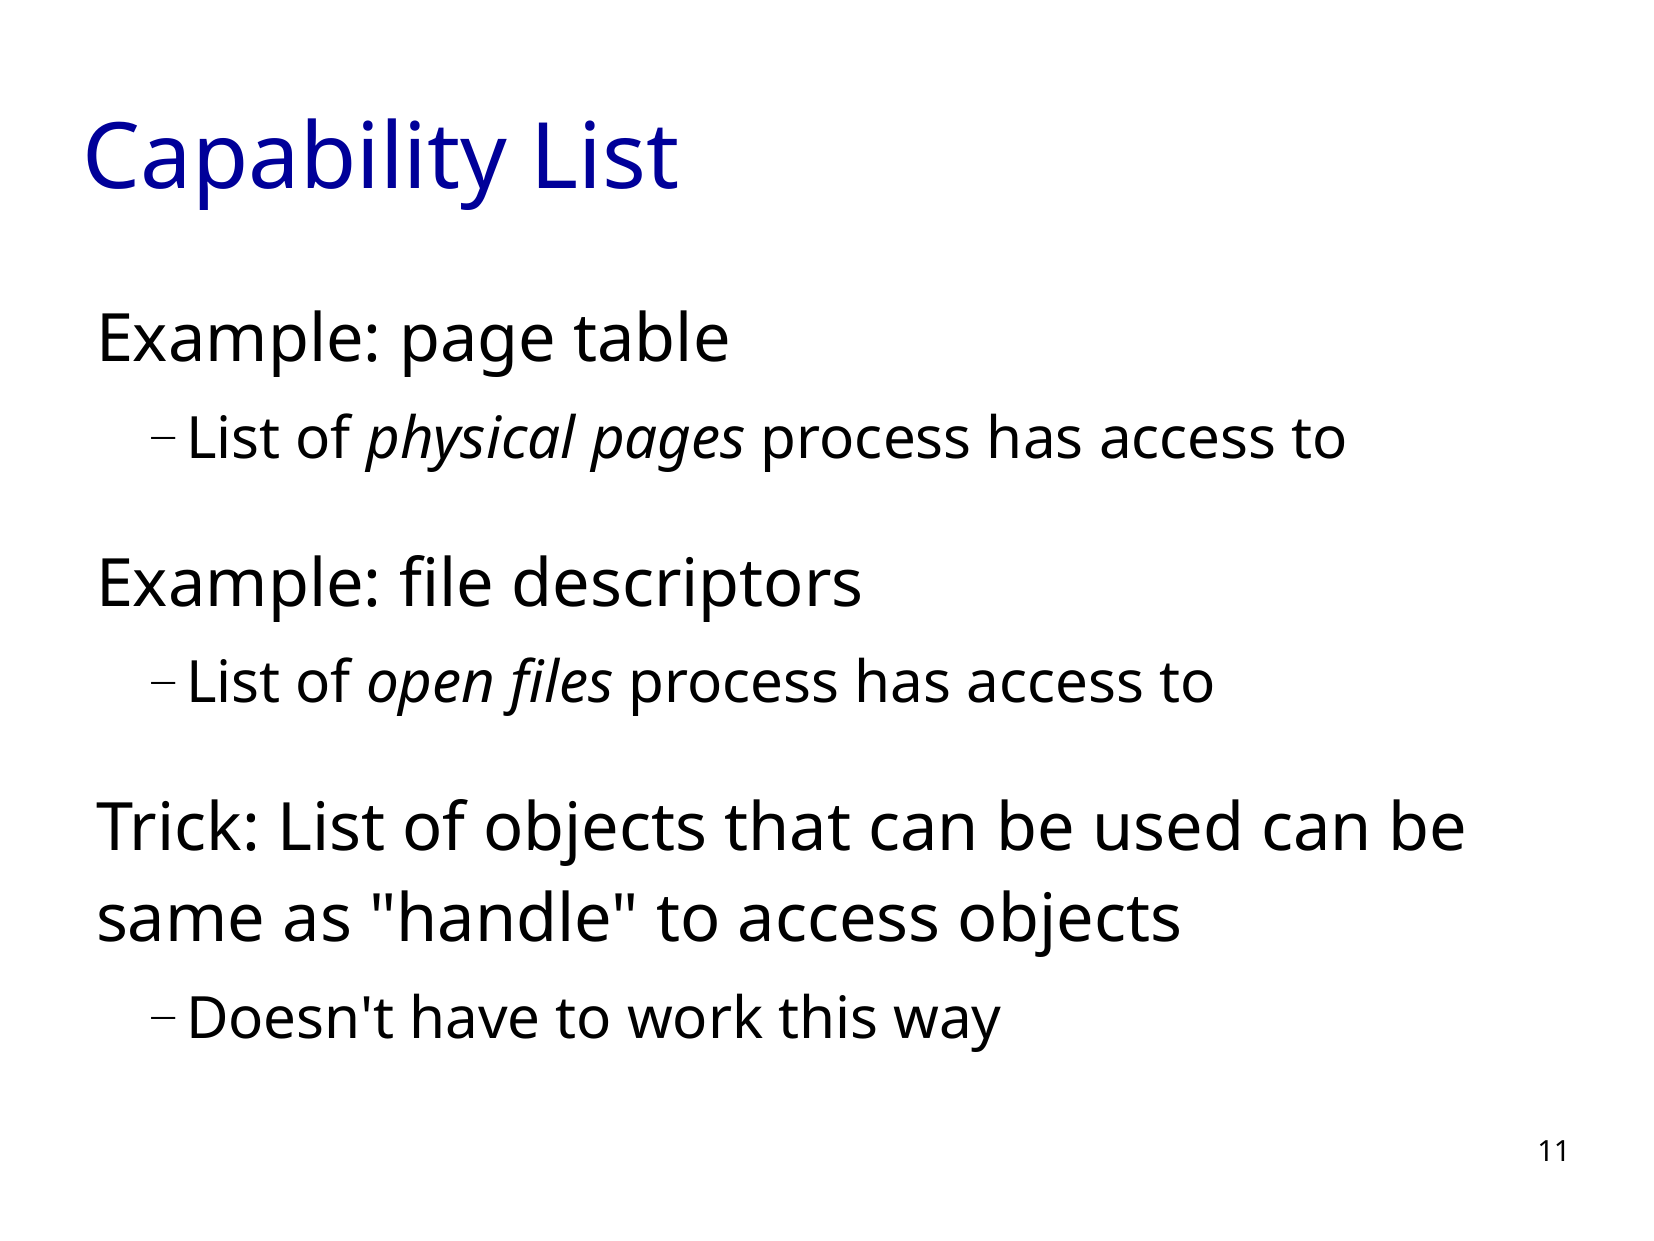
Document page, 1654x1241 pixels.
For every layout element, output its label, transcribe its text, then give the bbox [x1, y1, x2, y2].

list Example: page table List of physical pages process has access to Example: file descriptors List of open files process has access to Trick: List of objects that can be used can be same as "handle" to access objects Doesn't have to work this way [60, 290, 1571, 1096]
title Capability List [82, 49, 1571, 257]
